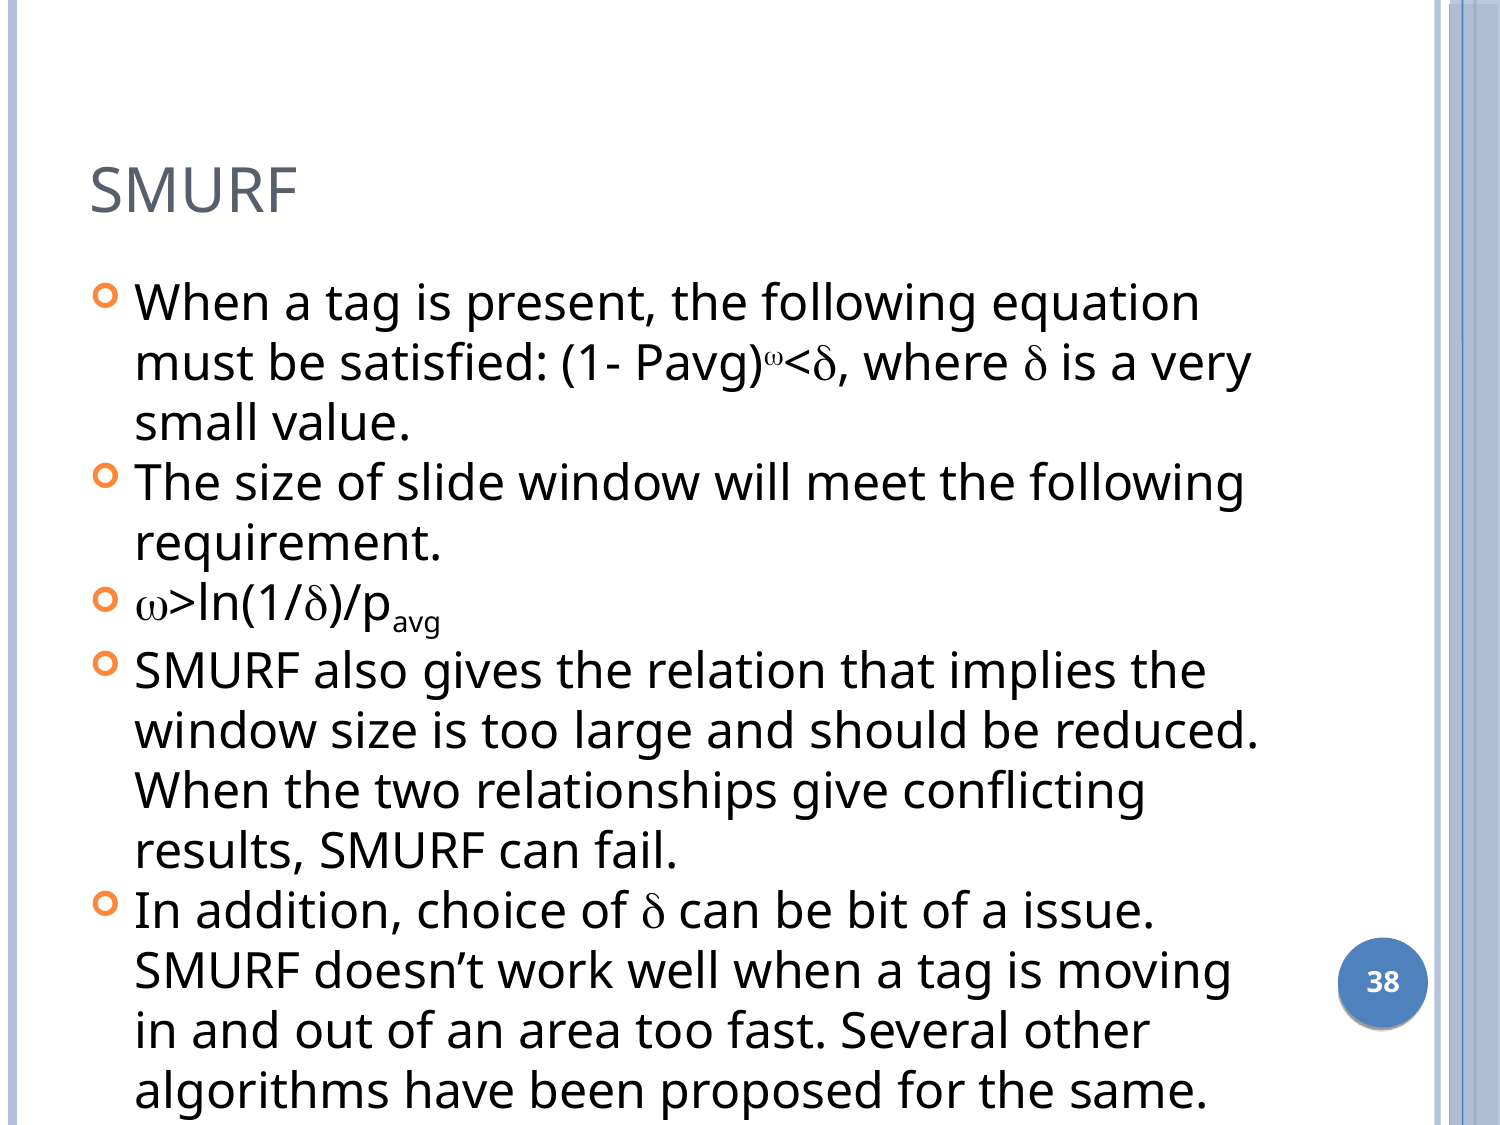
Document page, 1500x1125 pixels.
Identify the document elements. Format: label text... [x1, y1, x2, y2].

text_box <number> [1333, 940, 1434, 1027]
text_box SMURF [74, 45, 1300, 233]
text_box When a tag is present, the following equation must be satisfied: (1- Pavg)w<d, where d is a very small value. The size of slide window will meet the following requirement. w>ln(1/d)/pavg SMURF also gives the relation that implies the window size is too large and should be reduced. When the two relationships give conflicting results, SMURF can fail. In addition, choice of d can be bit of a issue. SMURF doesn’t work well when a tag is moving in and out of an area too fast. Several other algorithms have been proposed for the same. [74, 262, 1300, 1062]
